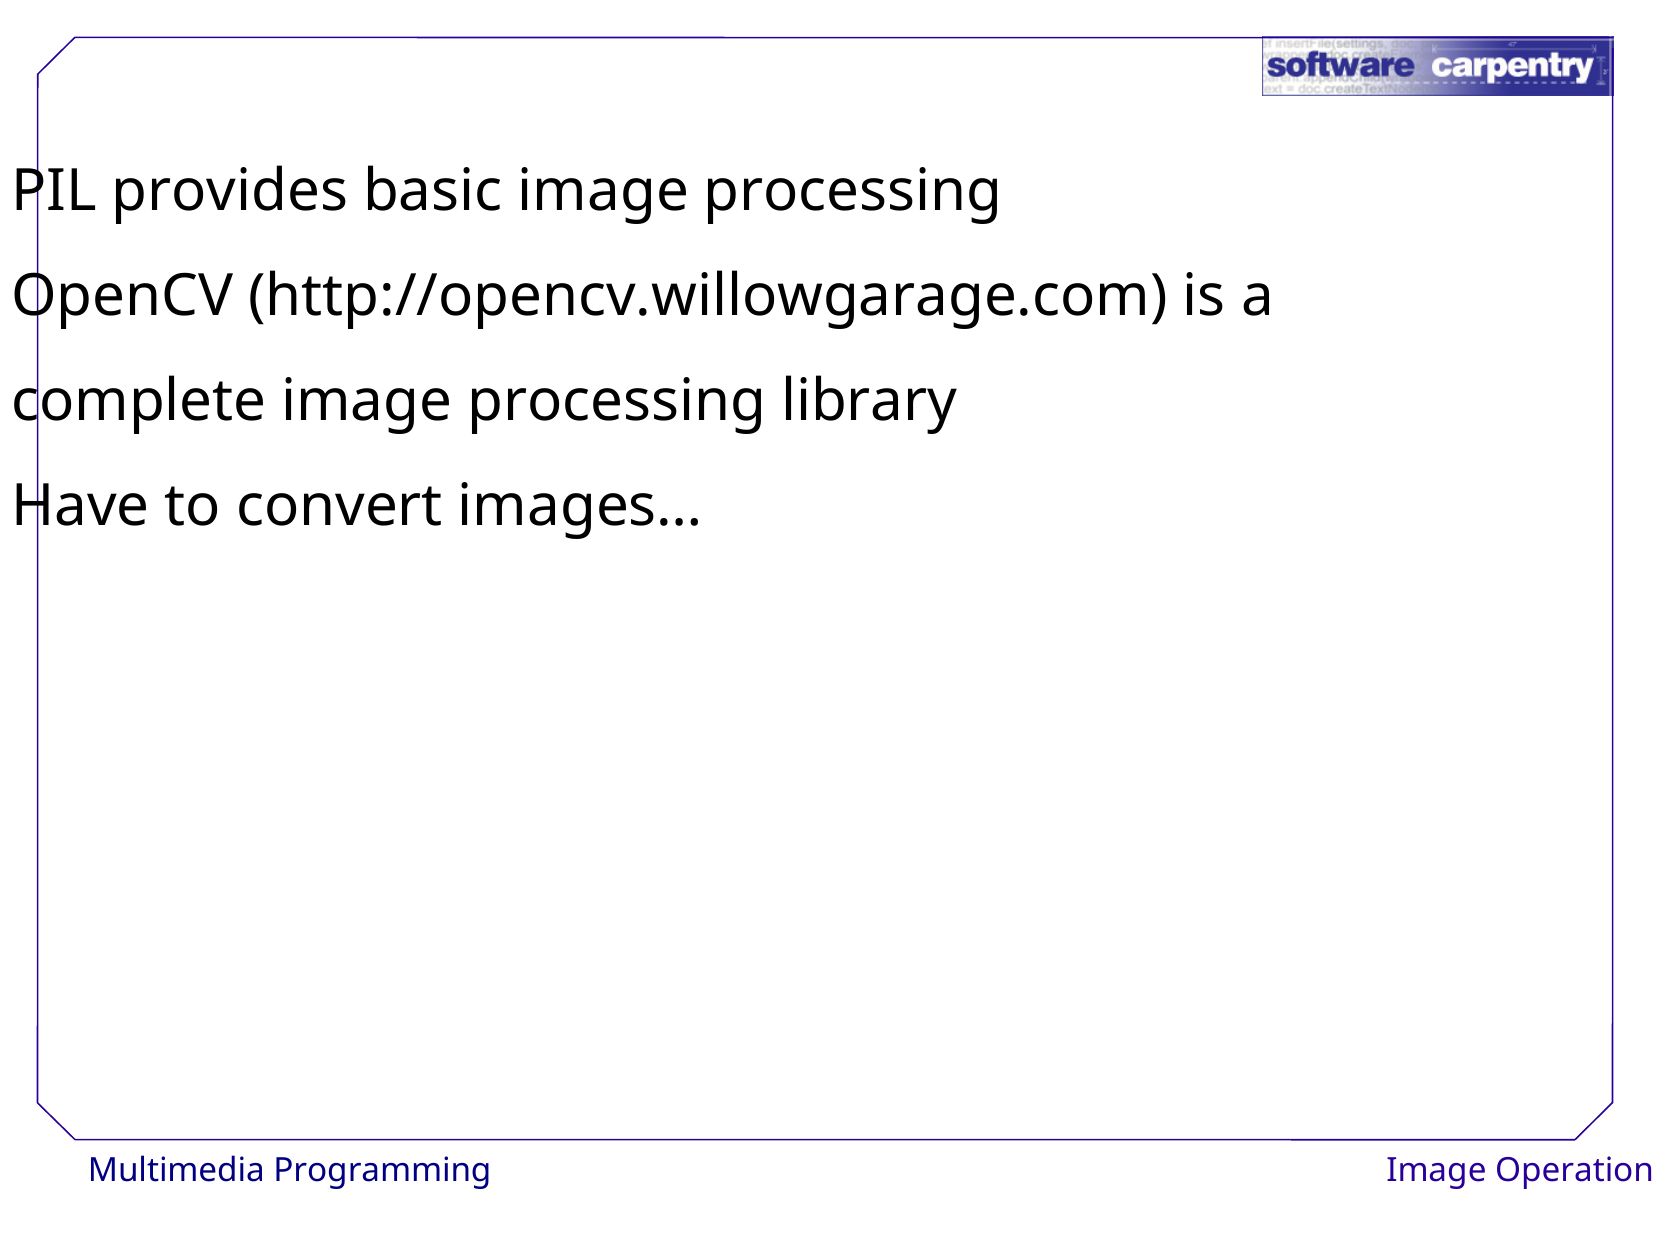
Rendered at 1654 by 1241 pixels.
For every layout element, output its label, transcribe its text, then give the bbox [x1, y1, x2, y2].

picture [1262, 36, 1614, 96]
text_box PIL provides basic image processing OpenCV (http://opencv.willowgarage.com) is a complete image processing library Have to convert images… [0, 109, 1439, 545]
